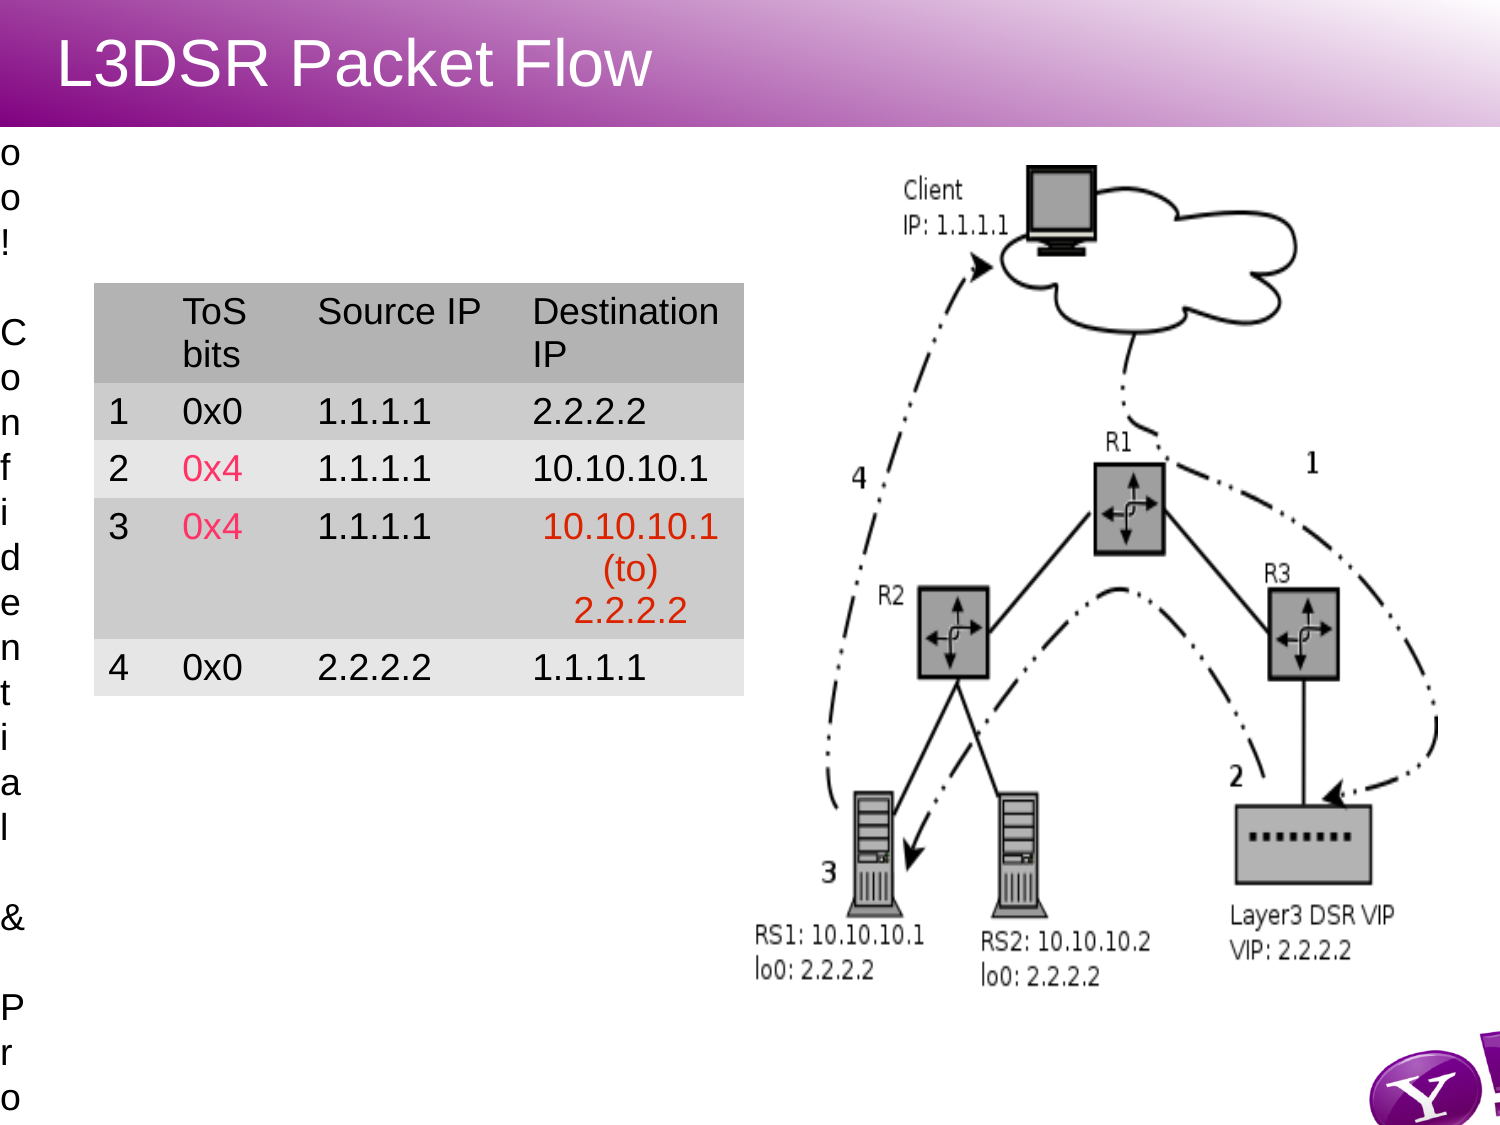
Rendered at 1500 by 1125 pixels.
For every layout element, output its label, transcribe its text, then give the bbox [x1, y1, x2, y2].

table_cell 1.1.1.1 [303, 383, 518, 440]
table_header Destination IP [518, 283, 744, 383]
table_cell 0x4 [168, 440, 303, 498]
table_cell 10.10.10.1 [518, 440, 744, 498]
table_cell 3 [94, 498, 168, 639]
table_cell 1 [94, 383, 168, 440]
table_cell 1.1.1.1 [303, 498, 518, 639]
picture [1366, 1027, 1500, 1125]
table_cell 2 [94, 440, 168, 498]
table_cell 10.10.10.1 (to) 2.2.2.2 [518, 498, 744, 639]
table_cell 2.2.2.2 [518, 383, 744, 440]
table_cell 1.1.1.1 [518, 639, 744, 696]
table_cell 0x4 [168, 498, 303, 639]
table_cell 1.1.1.1 [303, 440, 518, 498]
table_cell 2.2.2.2 [303, 639, 518, 696]
table_cell 0x0 [168, 383, 303, 440]
title L3DSR Packet Flow [0, 0, 1500, 127]
table_header Source IP [303, 283, 518, 383]
table_header ToS bits [168, 283, 303, 383]
table_cell 0x0 [168, 639, 303, 696]
picture [755, 165, 1438, 993]
table_cell 4 [94, 639, 168, 696]
table_header [94, 283, 168, 383]
